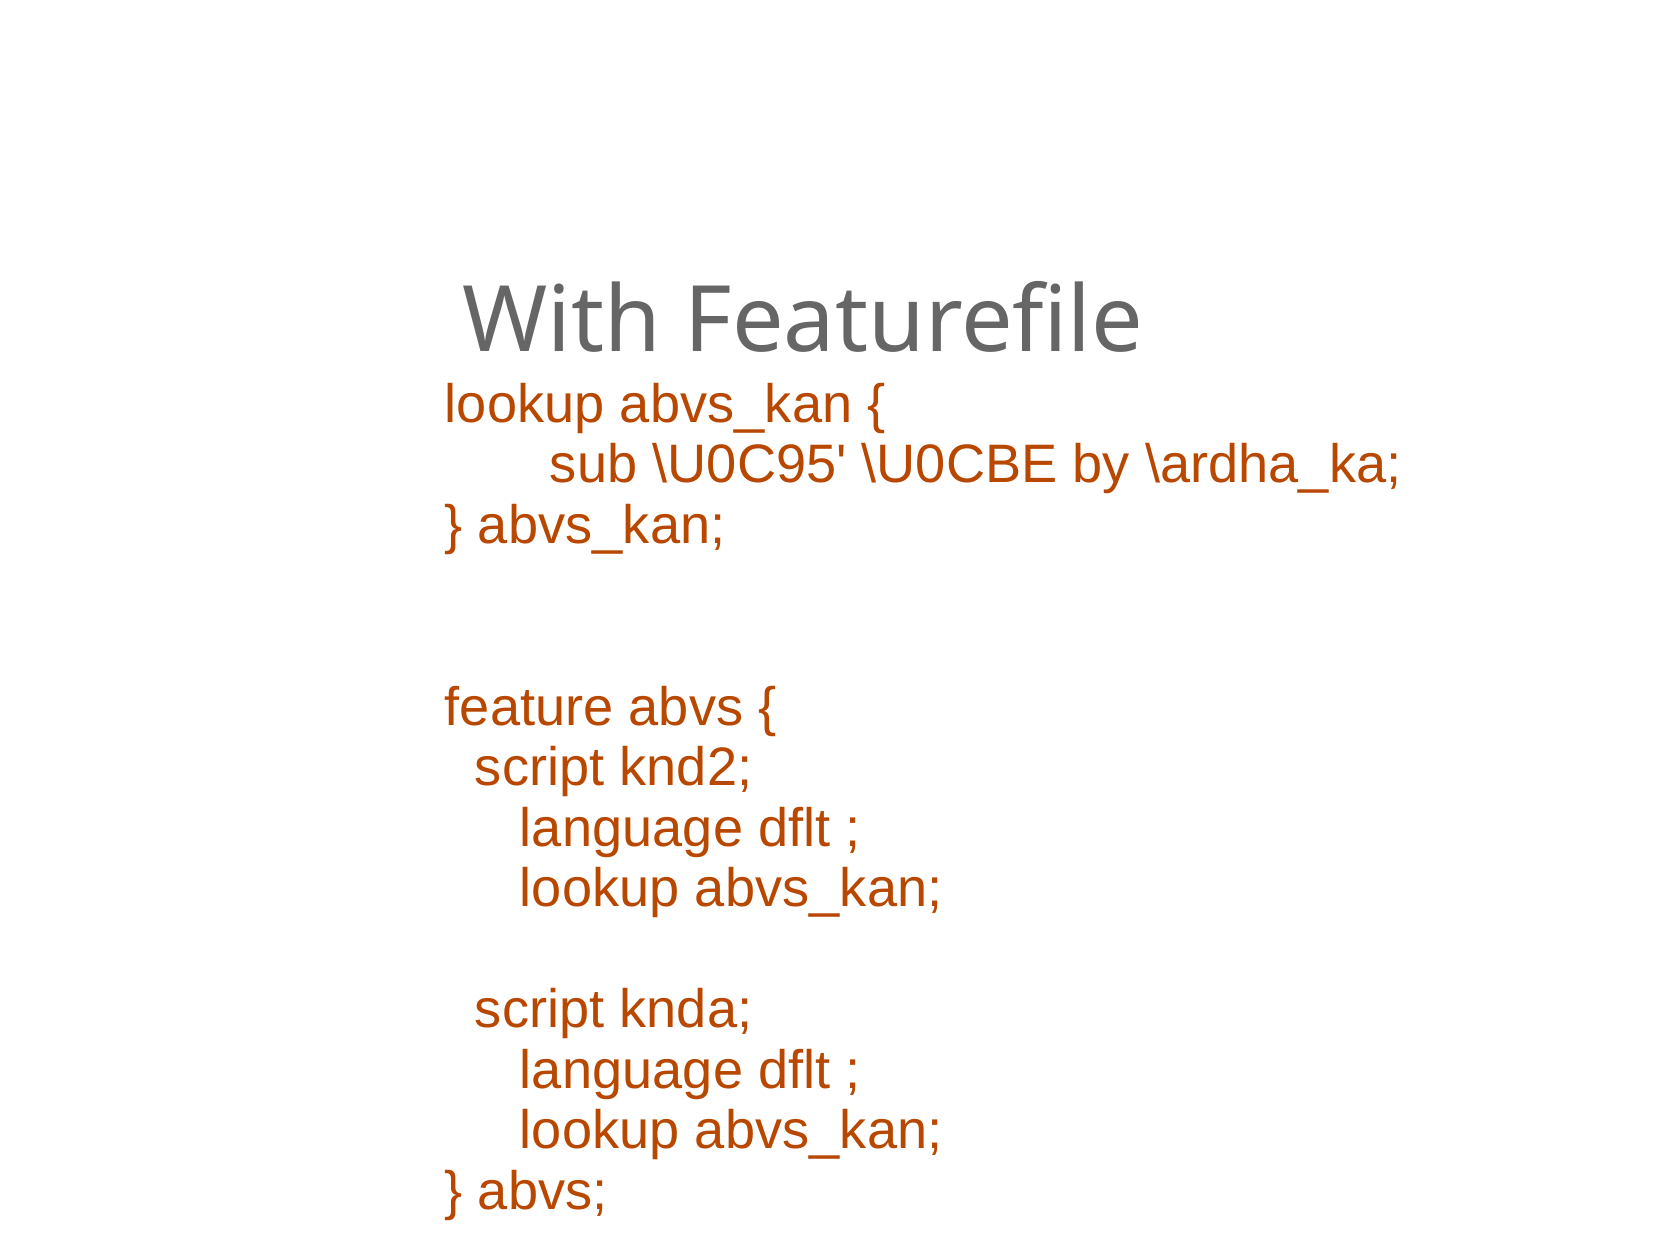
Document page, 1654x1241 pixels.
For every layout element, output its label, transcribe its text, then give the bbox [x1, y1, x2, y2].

title With Featurefile [59, 212, 1548, 420]
text_box lookup abvs_kan { sub \U0C95' \U0CBE by \ardha_ka; } abvs_kan; feature abvs { script knd2; language dflt ; lookup abvs_kan; script knda; language dflt ; lookup abvs_kan; } abvs; [430, 366, 1418, 1229]
